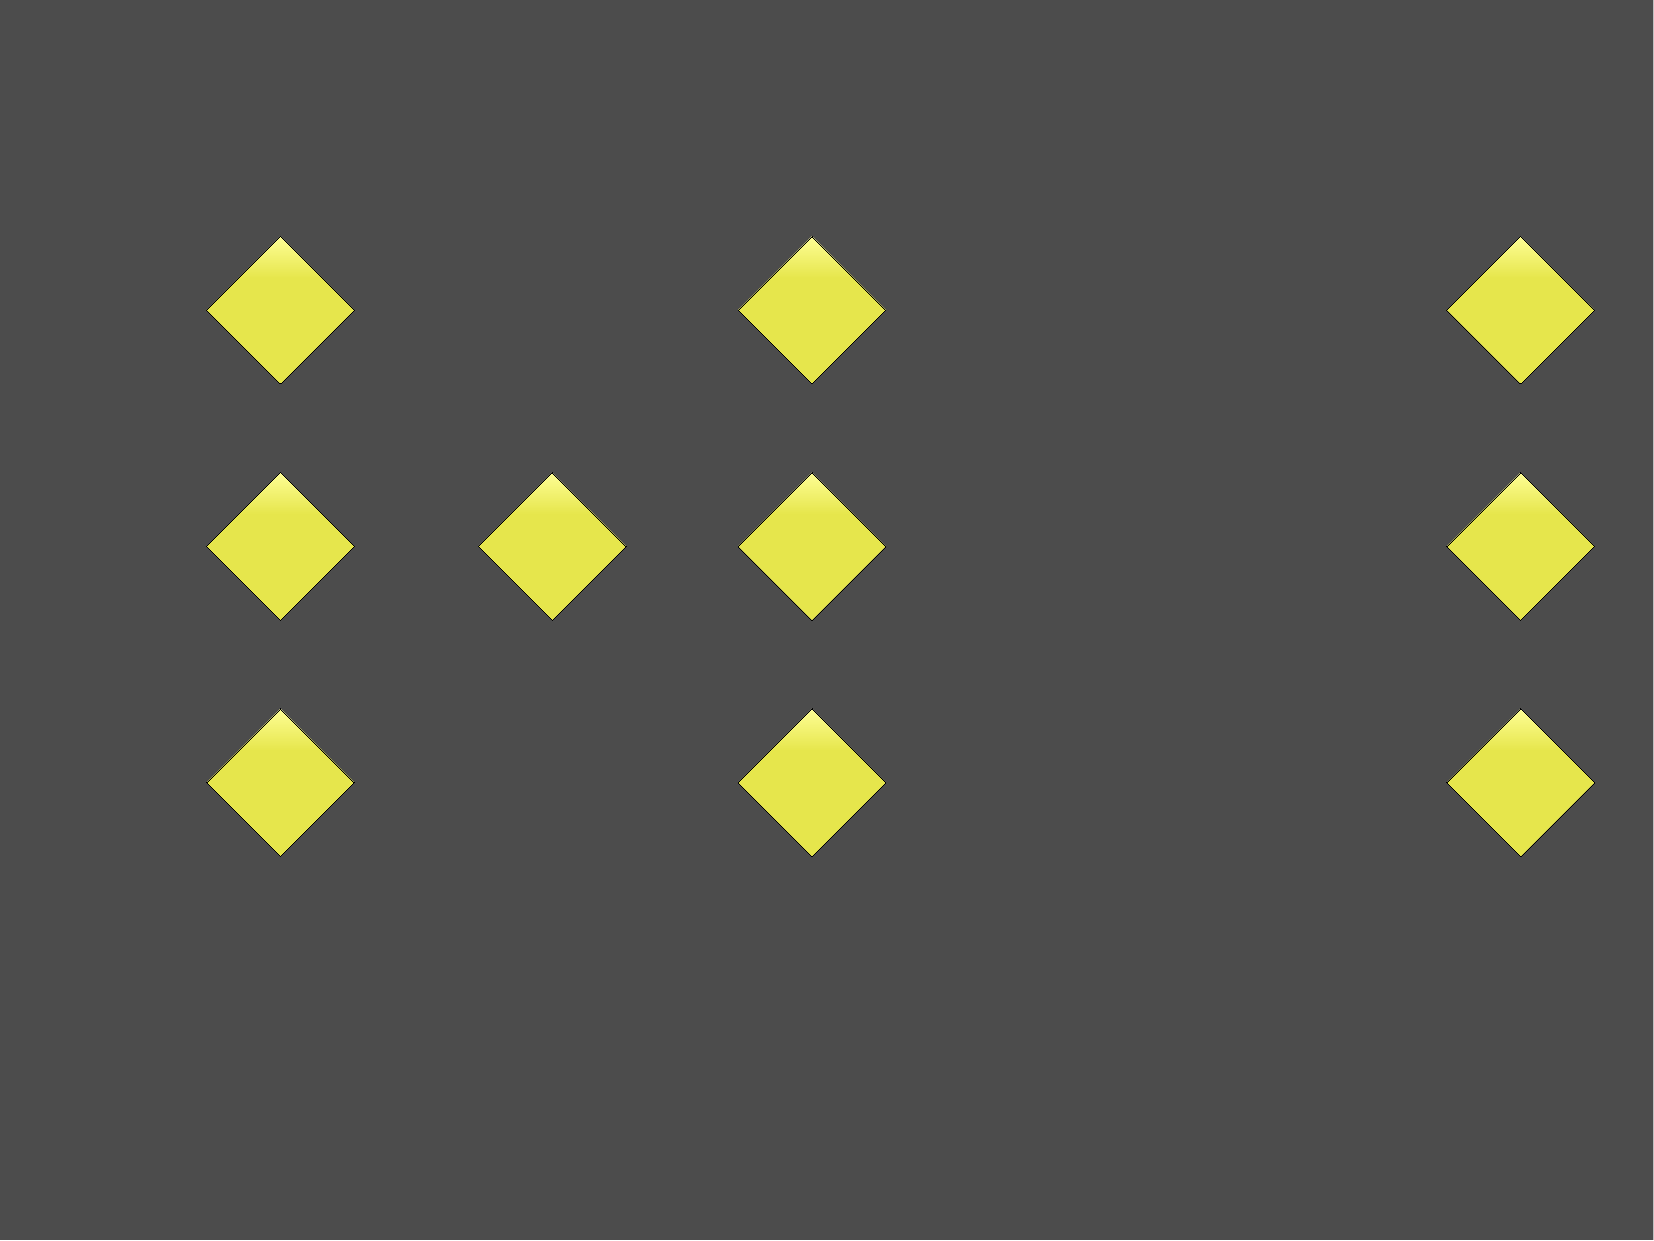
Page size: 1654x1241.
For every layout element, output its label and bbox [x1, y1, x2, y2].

text_box [738, 472, 886, 621]
text_box [1446, 708, 1595, 857]
text_box [478, 472, 627, 621]
text_box [1446, 472, 1595, 621]
text_box [738, 236, 886, 384]
text_box [206, 236, 355, 384]
text_box [206, 472, 355, 621]
text_box [738, 708, 886, 857]
text_box [1446, 236, 1595, 384]
text_box [206, 708, 355, 857]
